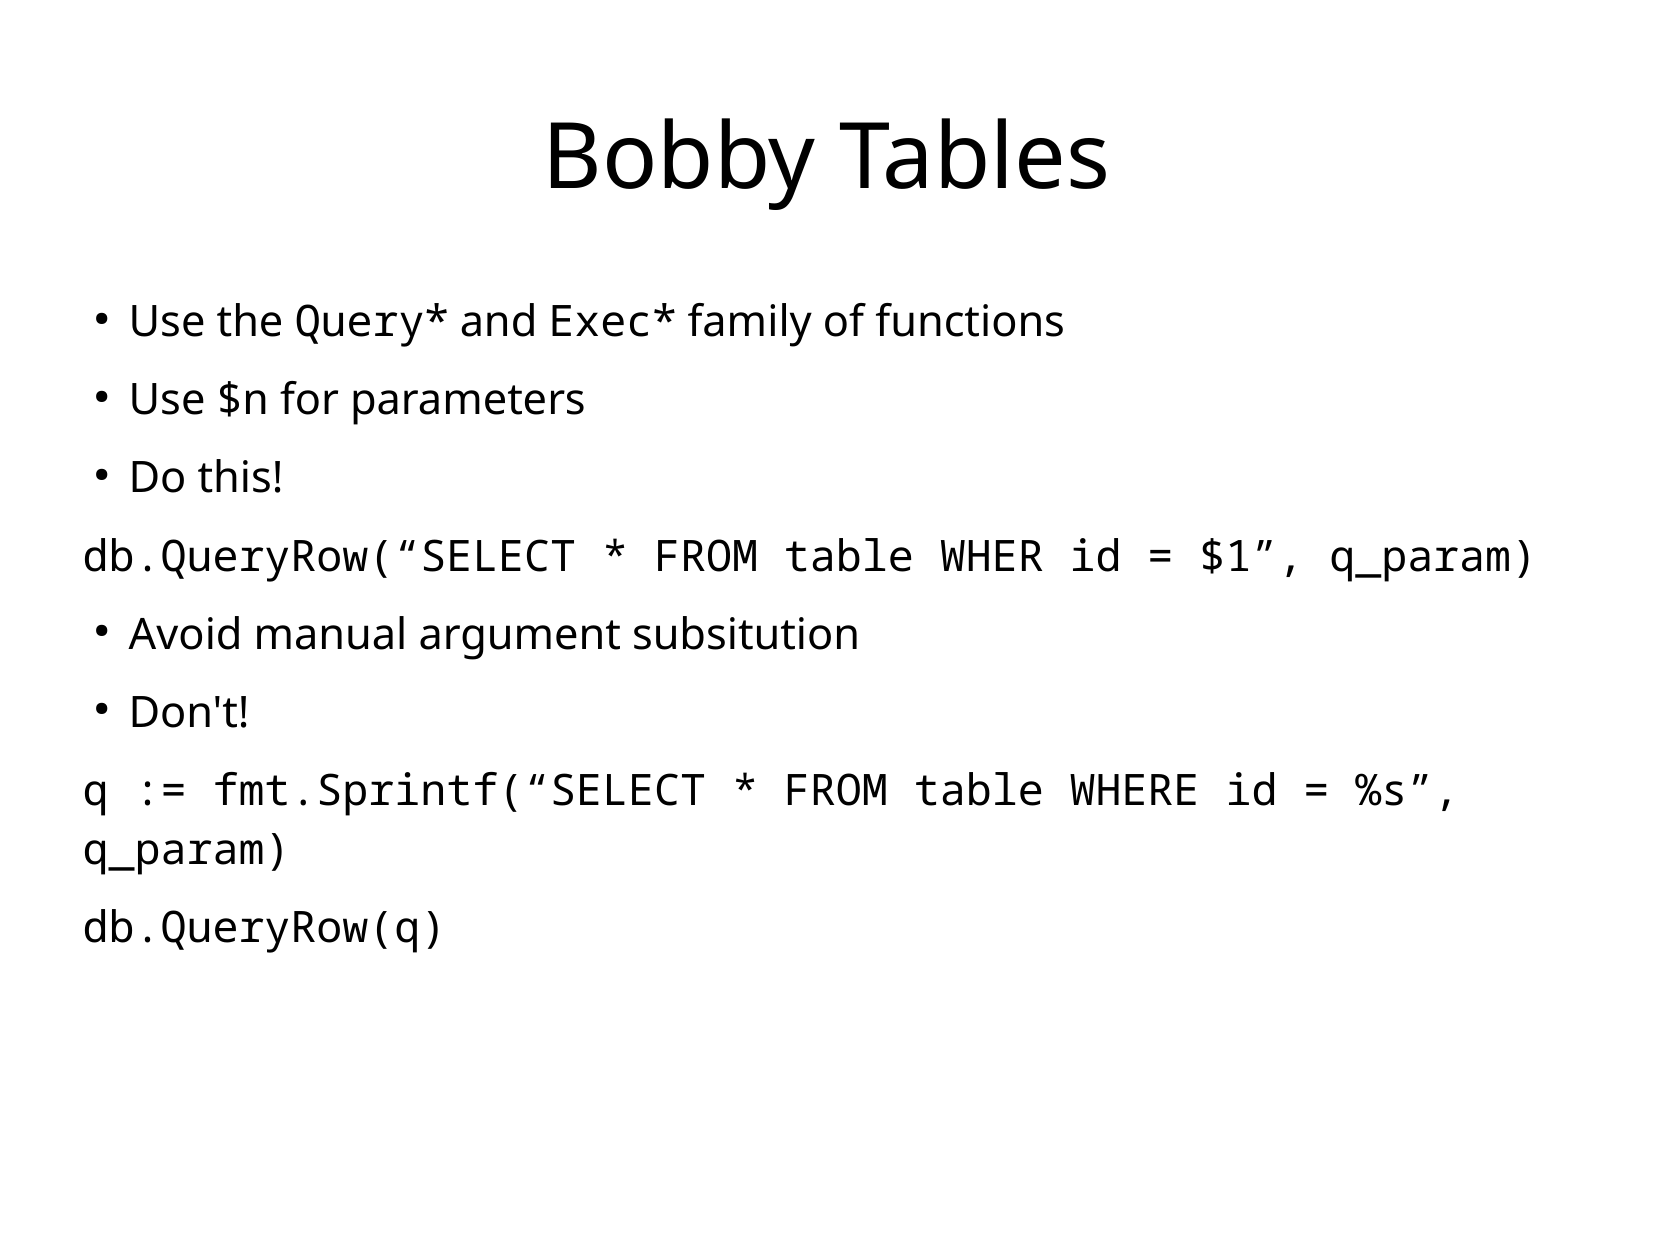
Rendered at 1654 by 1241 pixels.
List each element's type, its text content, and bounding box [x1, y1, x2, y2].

title Bobby Tables [82, 49, 1571, 257]
list Use the Query* and Exec* family of functions Use $n for parameters Do this! db.QueryRow(“SELECT * FROM table WHER id = $1”, q_param) Avoid manual argument subsitution Don't! q := fmt.Sprintf(“SELECT * FROM table WHERE id = %s”, q_param) db.QueryRow(q) [82, 290, 1571, 1010]
